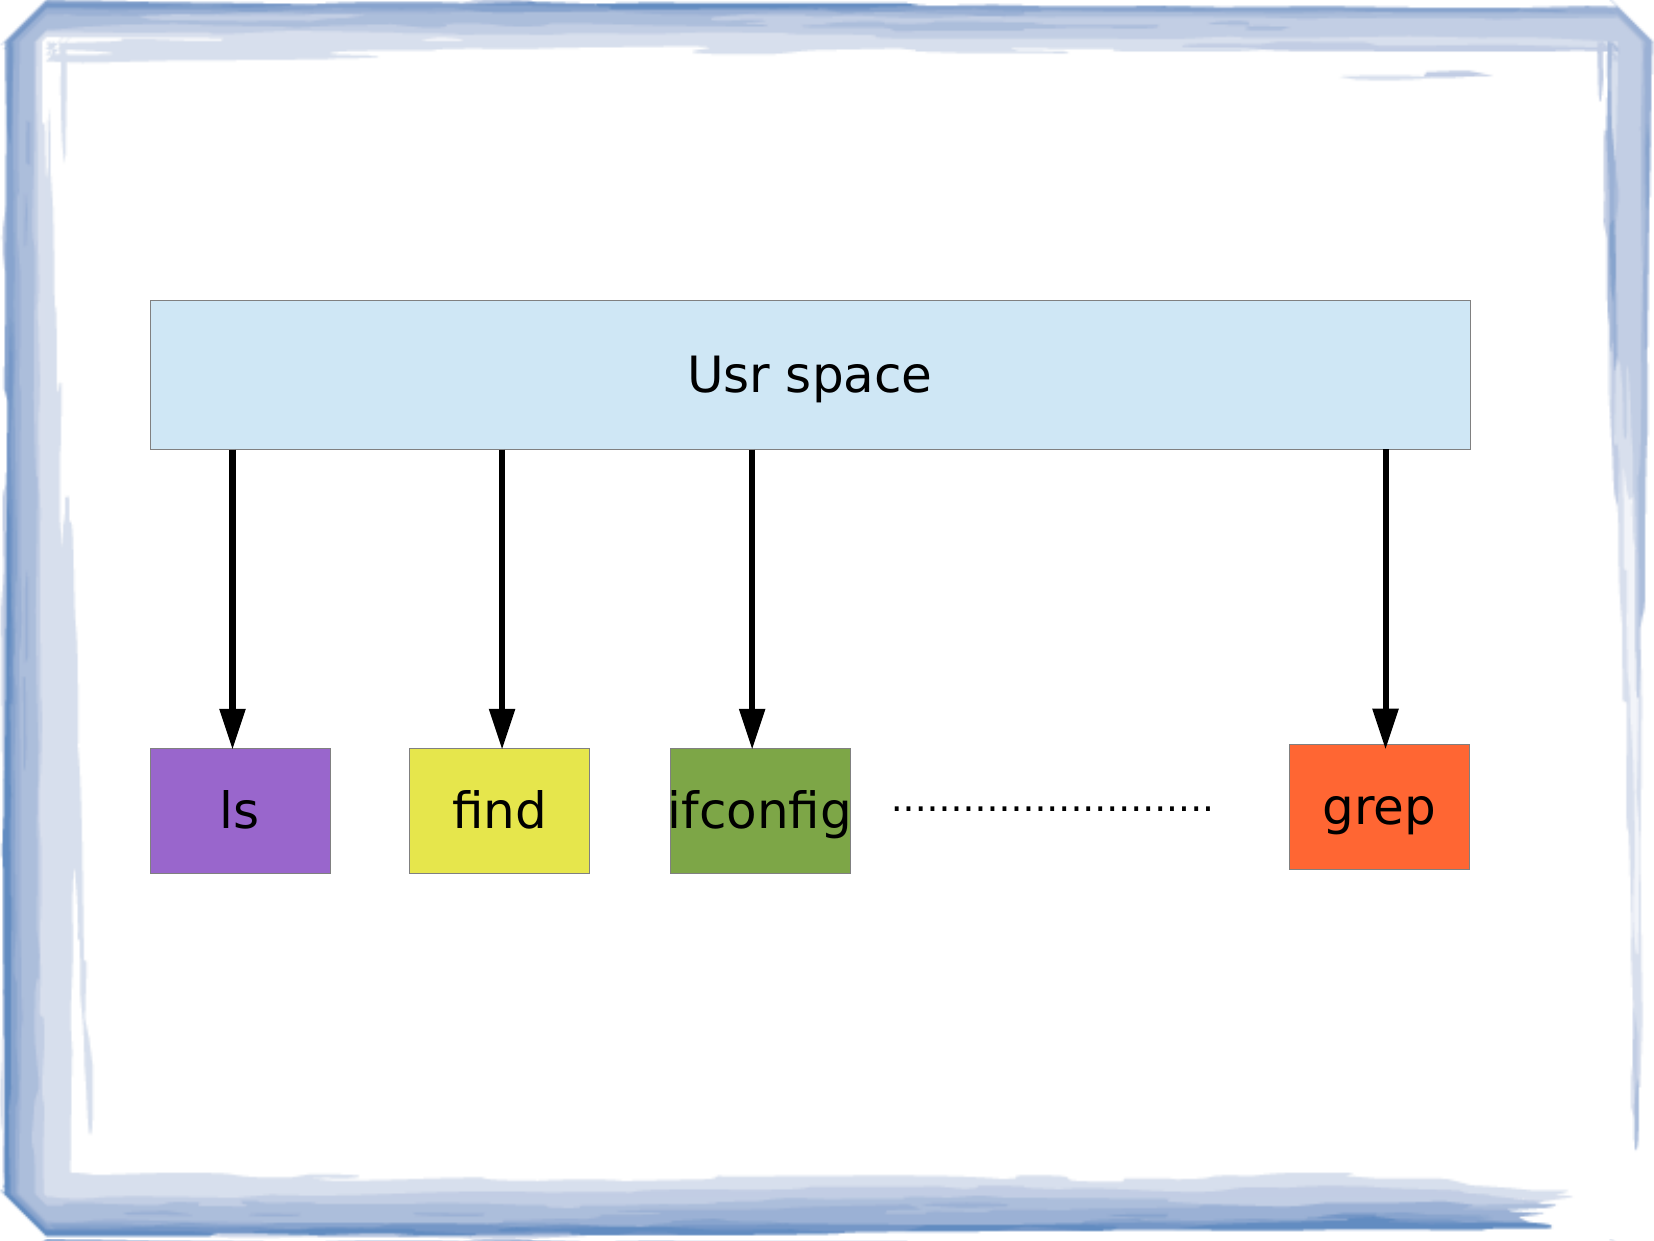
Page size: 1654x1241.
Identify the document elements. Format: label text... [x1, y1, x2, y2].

text_box Usr space [150, 300, 1471, 450]
text_box find [409, 748, 590, 874]
text_box ifconfig [670, 748, 851, 874]
text_box ls [150, 748, 331, 874]
text_box grep [1289, 744, 1470, 870]
text_box ........................... [876, 769, 1290, 842]
picture [0, 0, 1654, 1241]
